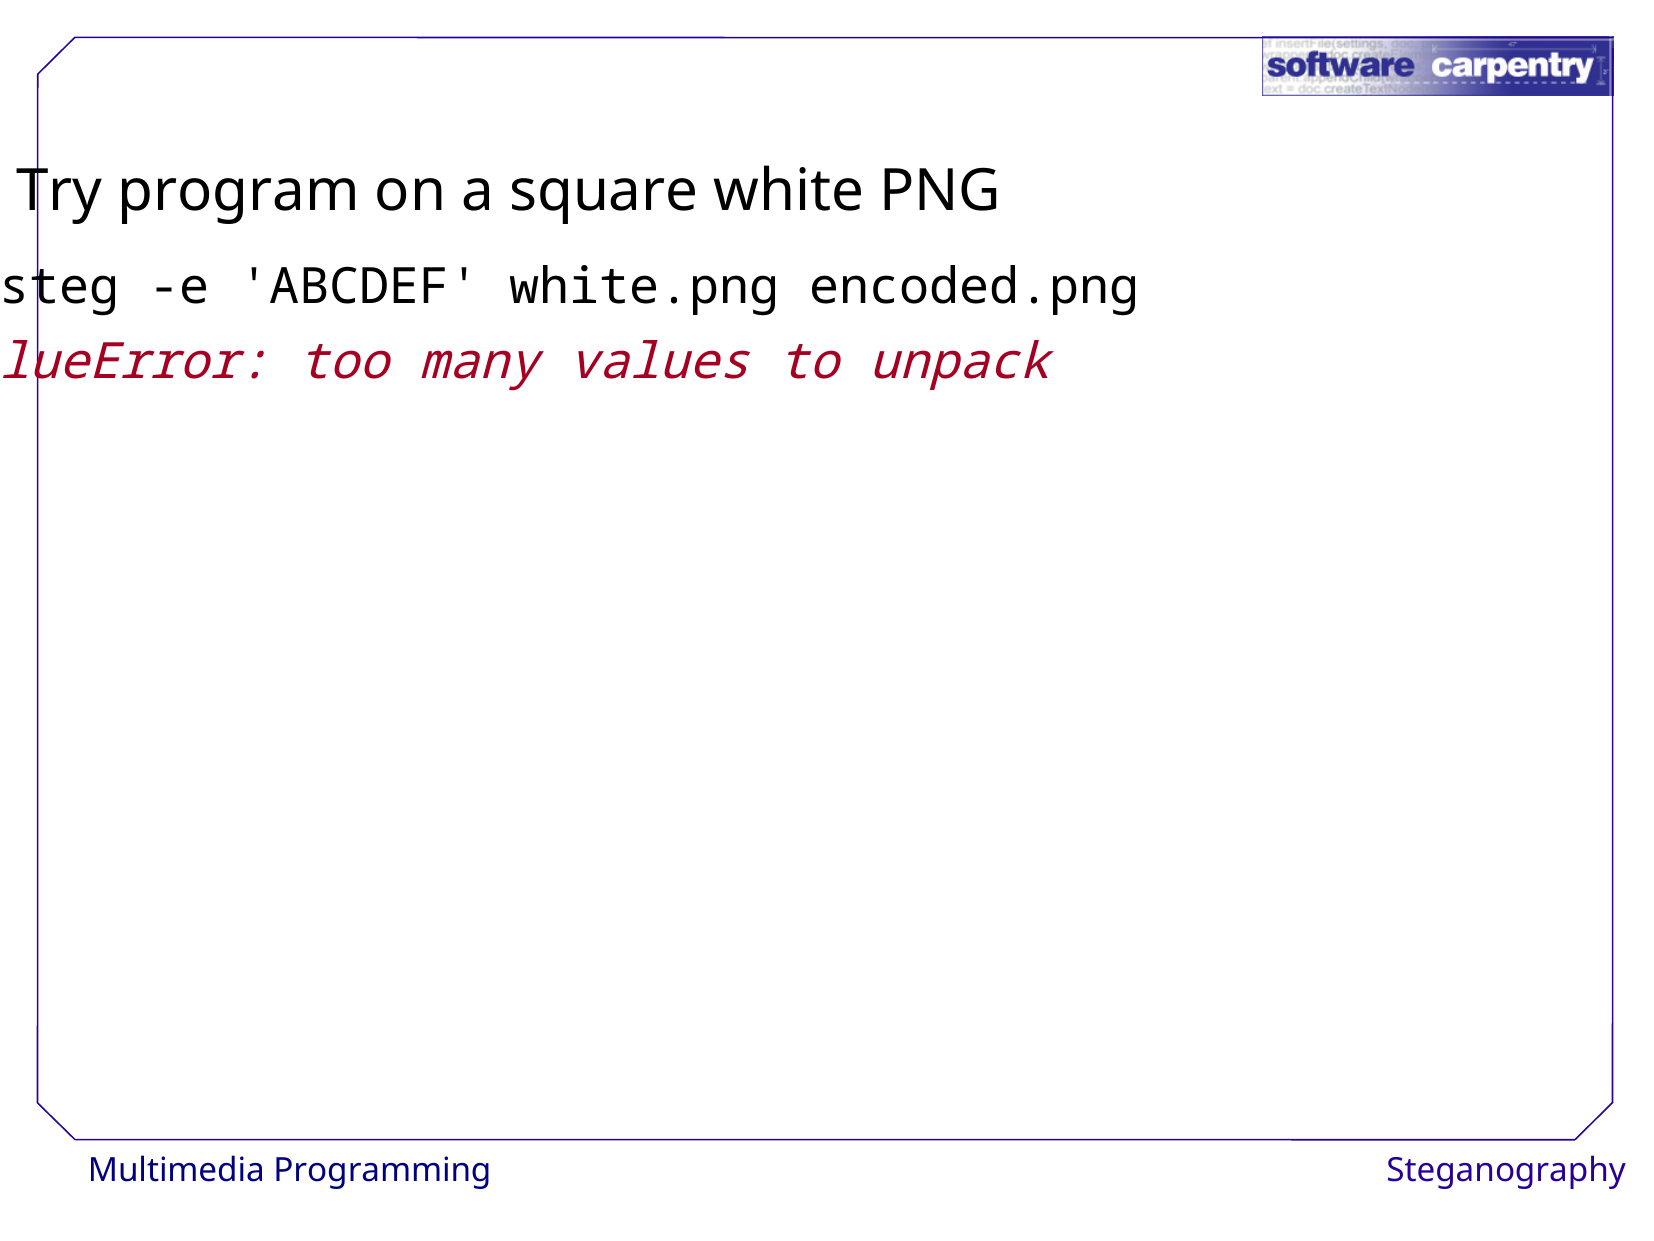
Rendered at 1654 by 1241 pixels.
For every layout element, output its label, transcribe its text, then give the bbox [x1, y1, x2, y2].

text_box Try program on a square white PNG [1, 109, 1167, 230]
picture [1262, 36, 1614, 96]
text_box $ steg -e 'ABCDEF' white.png encoded.png ValueError: too many values to unpack [0, 230, 1305, 397]
